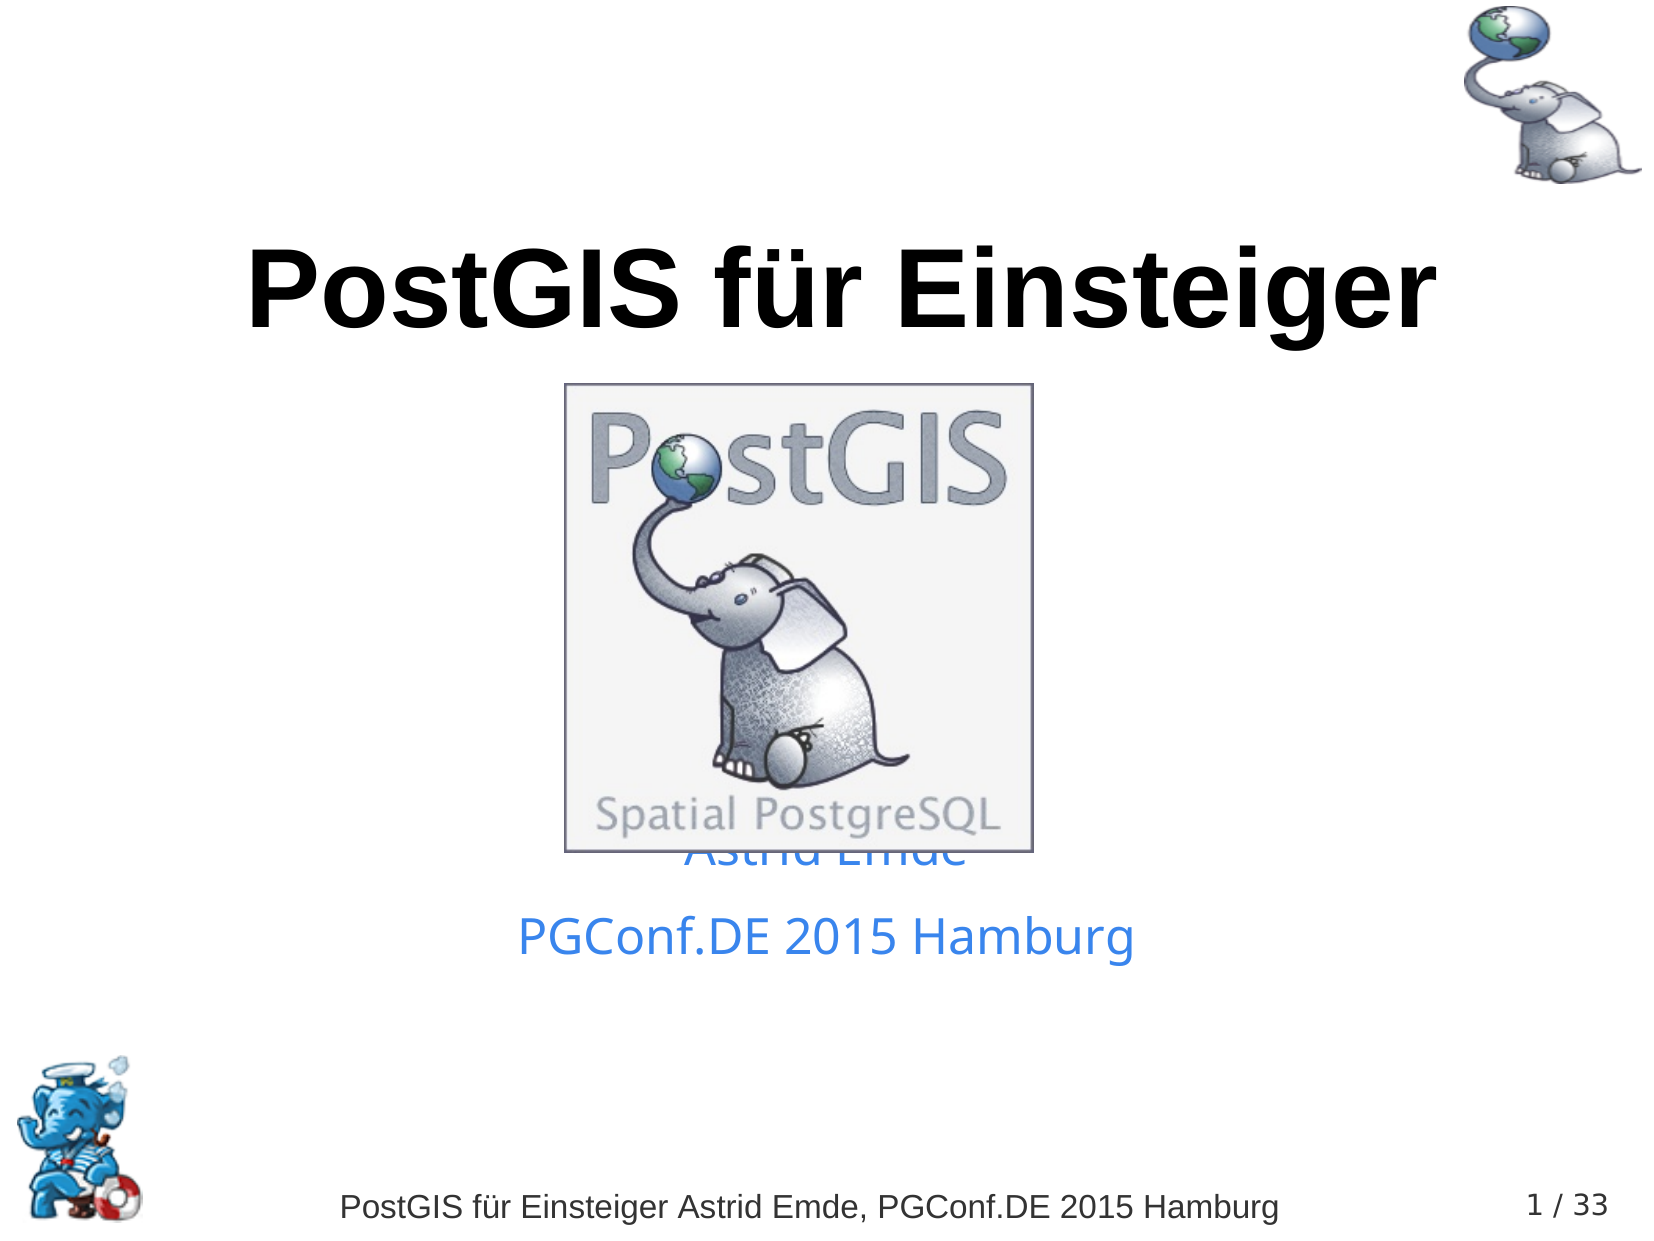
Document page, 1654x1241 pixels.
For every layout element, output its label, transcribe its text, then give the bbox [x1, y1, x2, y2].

text_box PostGIS für Einsteiger Astrid Emde PGConf.DE 2015 Hamburg [118, 218, 1536, 978]
picture [564, 383, 1034, 853]
picture [1464, 6, 1642, 184]
picture [17, 1055, 143, 1223]
